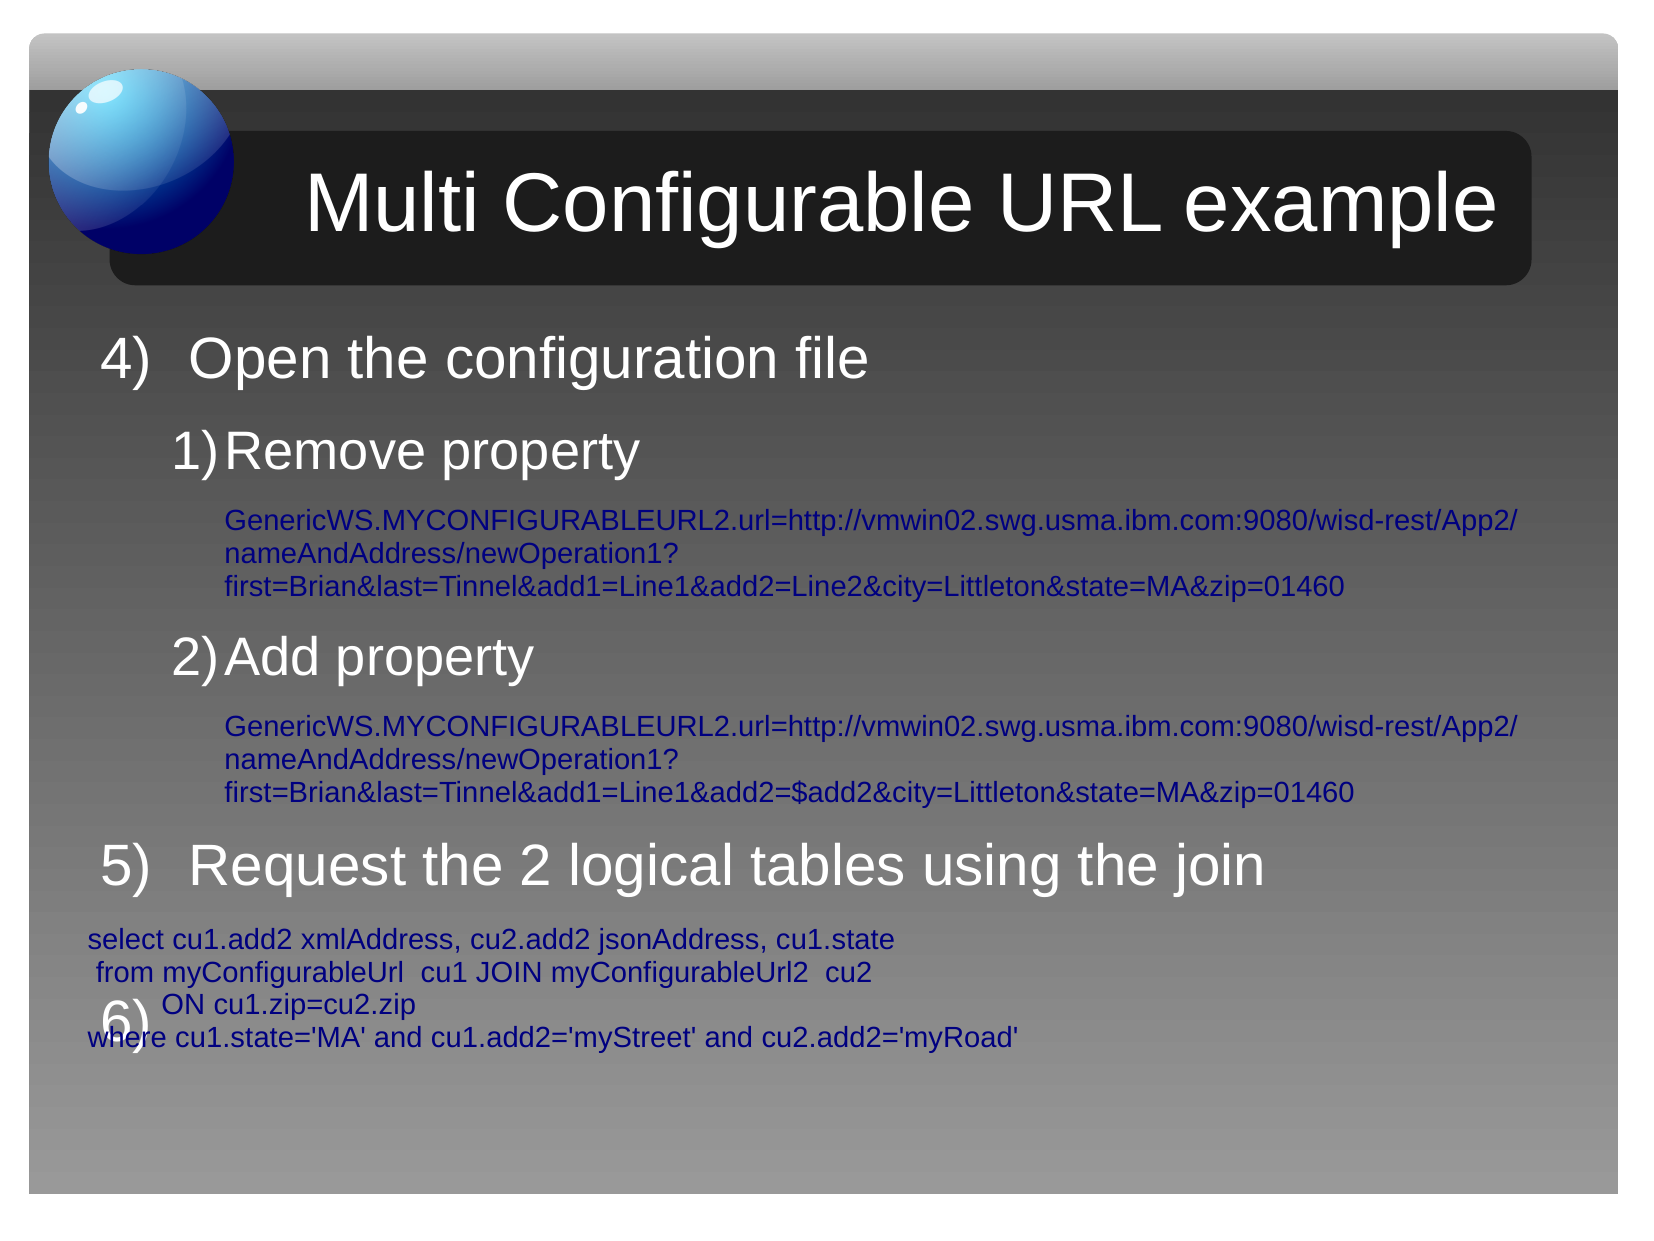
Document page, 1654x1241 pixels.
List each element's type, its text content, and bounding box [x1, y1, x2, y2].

list Open the configuration file Remove property GenericWS.MYCONFIGURABLEURL2.url=http://vmwin02.swg.usma.ibm.com:9080/wisd-rest/App2/nameAndAddress/newOperation1?first=Brian&last=Tinnel&add1=Line1&add2=Line2&city=Littleton&state=MA&zip=01460 Add property GenericWS.MYCONFIGURABLEURL2.url=http://vmwin02.swg.usma.ibm.com:9080/wisd-rest/App2/nameAndAddress/newOperation1?first=Brian&last=Tinnel&add1=Line1&add2=$add2&city=Littleton&state=MA&zip=01460 Request the 2 logical tables using the join [82, 325, 1571, 1054]
title Multi Configurable URL example [82, 137, 1571, 267]
picture [29, 57, 253, 266]
text_box select cu1.add2 xmlAddress, cu2.add2 jsonAddress, cu1.state from myConfigurableUrl cu1 JOIN myConfigurableUrl2 cu2 ON cu1.zip=cu2.zip where cu1.state='MA' and cu1.add2='myStreet' and cu2.add2='myRoad' [72, 915, 1063, 1111]
